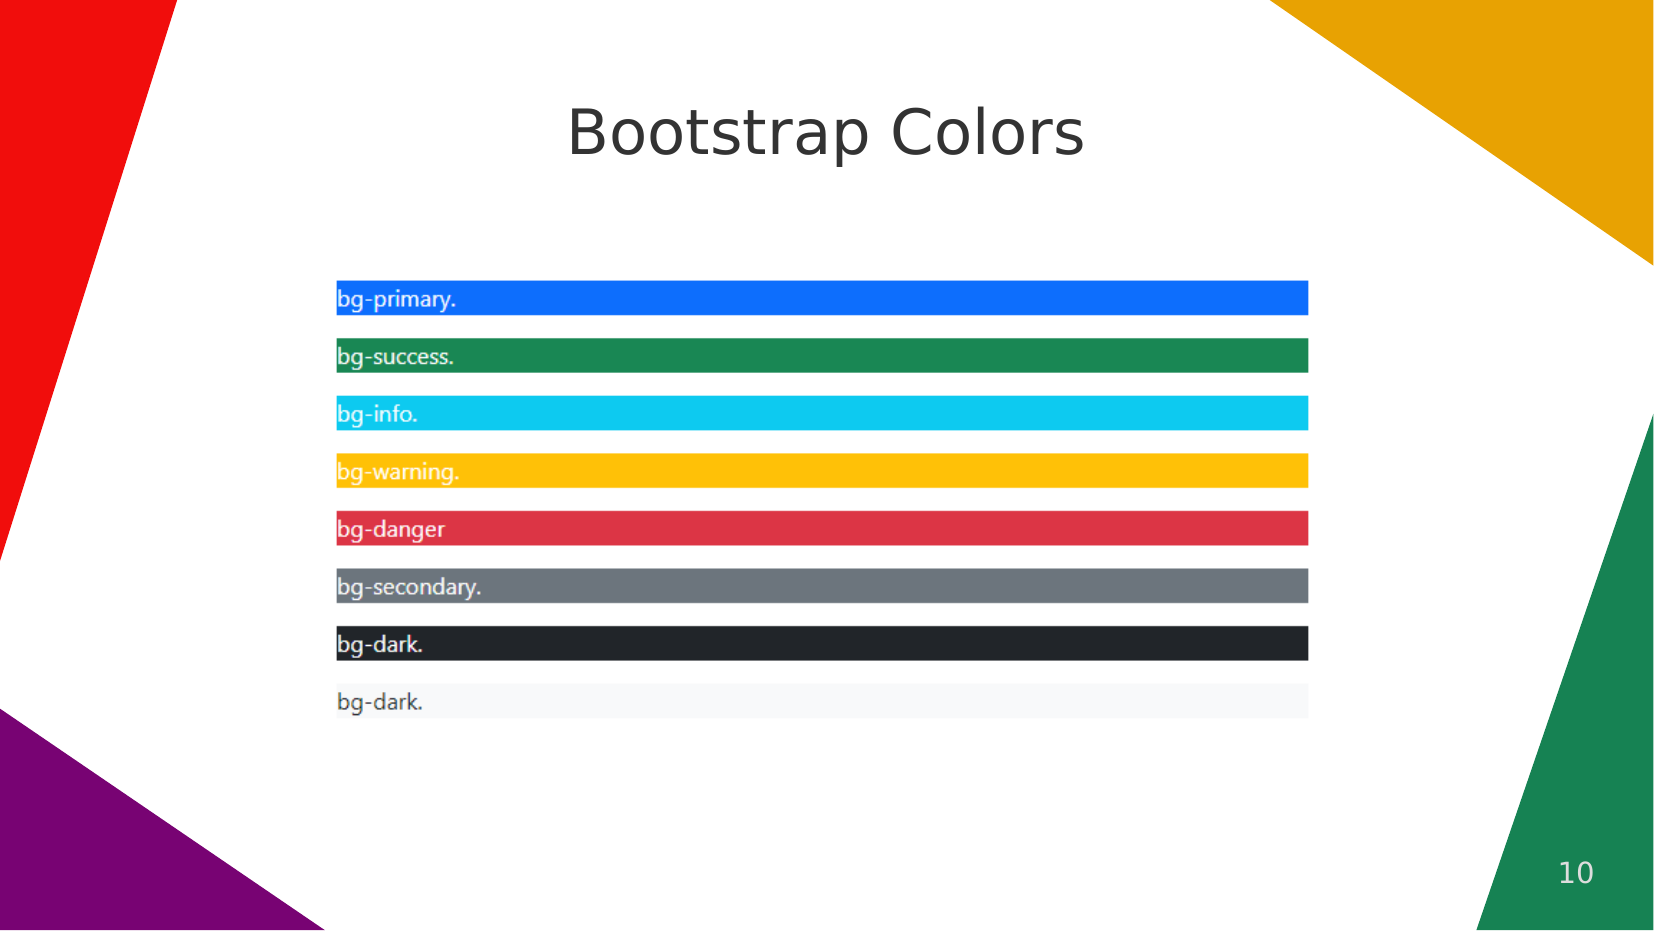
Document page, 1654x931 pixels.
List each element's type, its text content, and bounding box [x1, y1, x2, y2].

title Bootstrap Colors [118, 59, 1536, 207]
picture [324, 265, 1309, 740]
